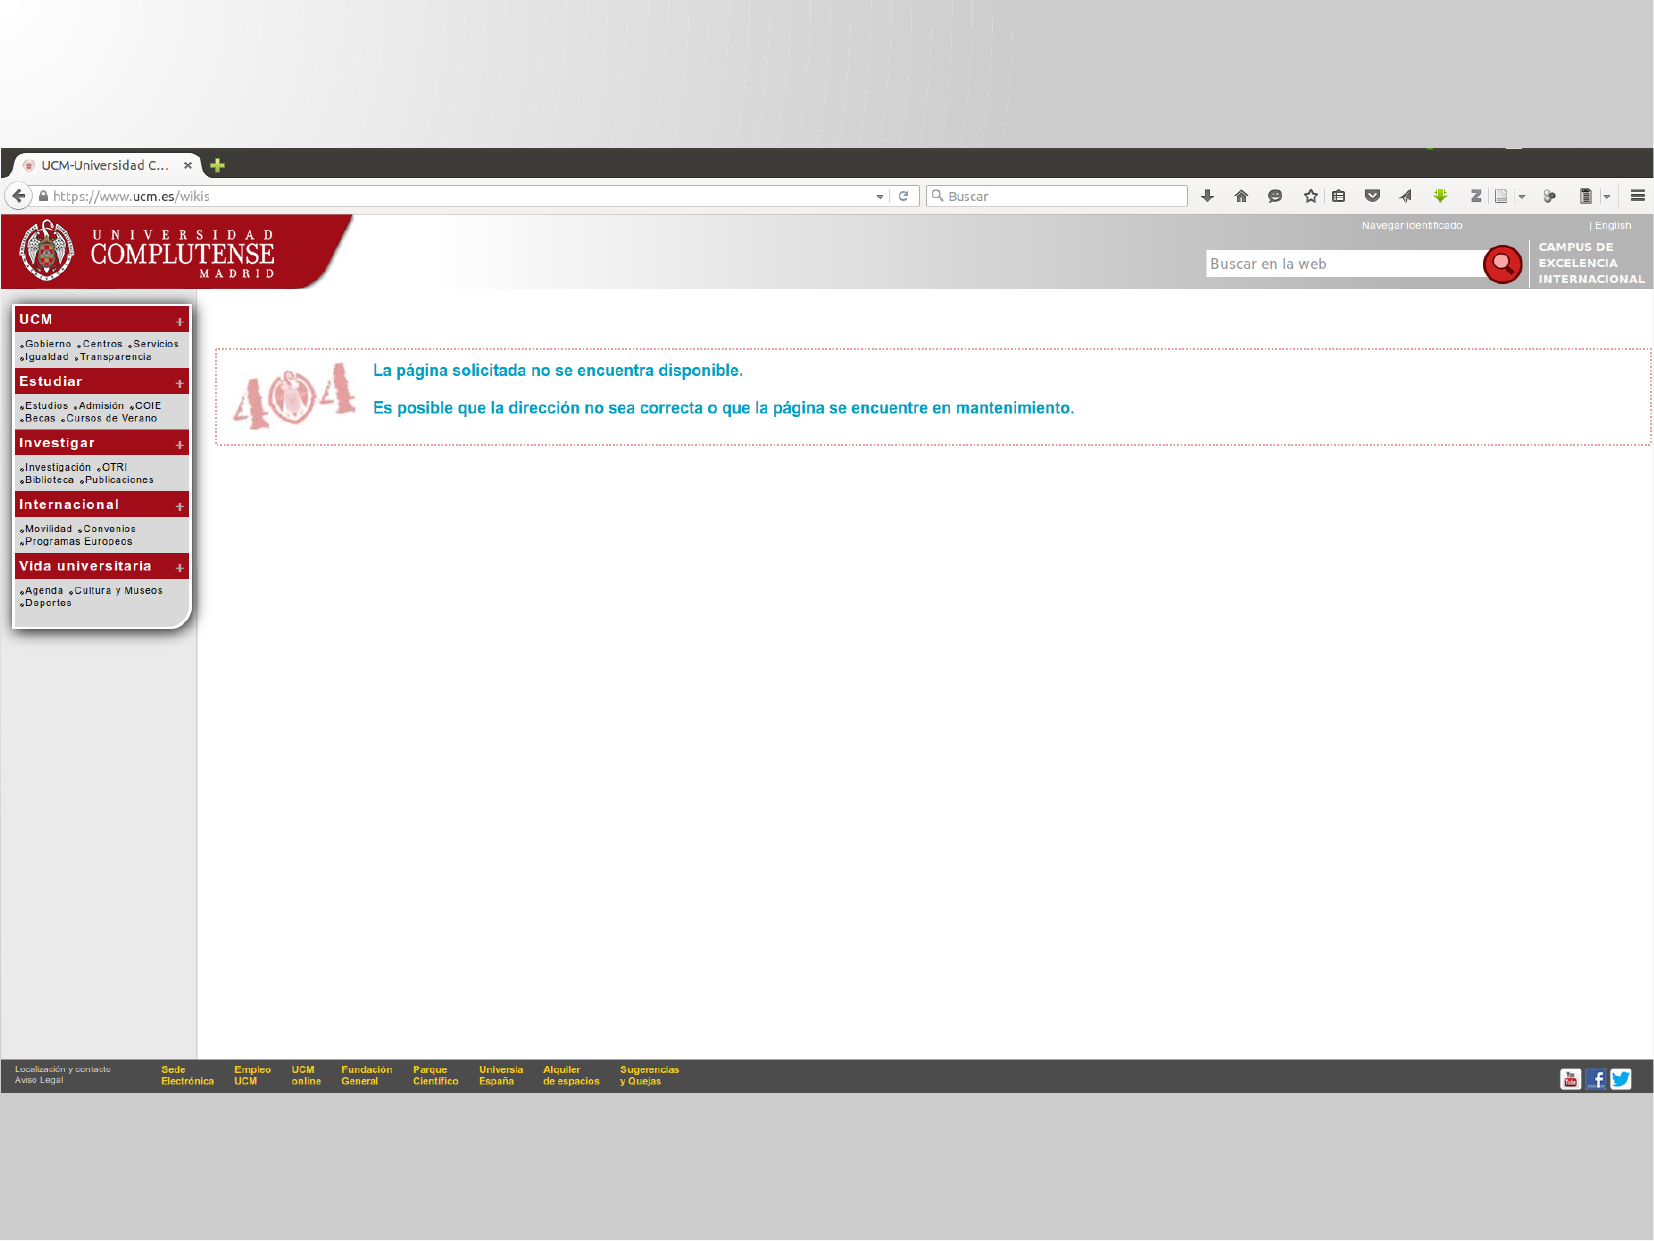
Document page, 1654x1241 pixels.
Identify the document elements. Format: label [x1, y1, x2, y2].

picture [1, 148, 1654, 1093]
